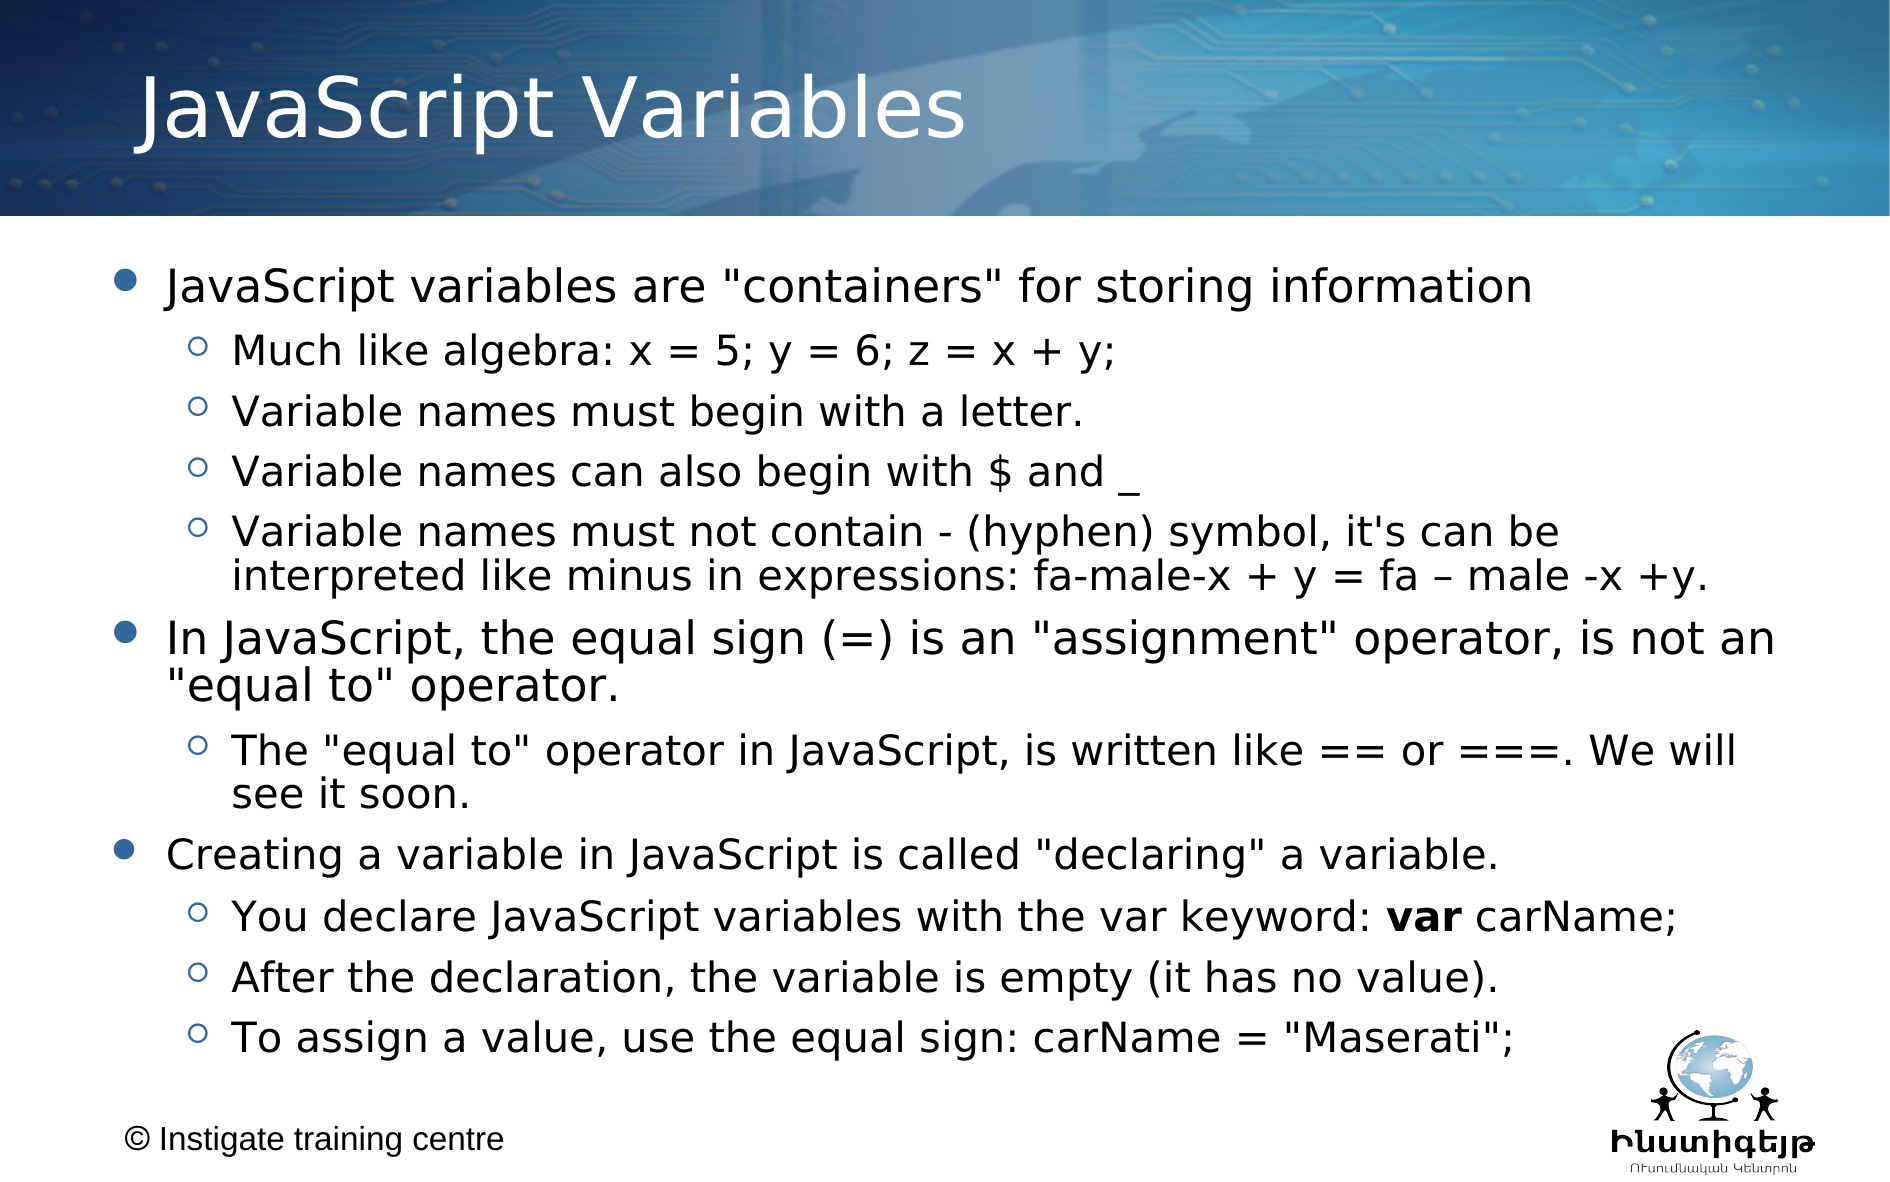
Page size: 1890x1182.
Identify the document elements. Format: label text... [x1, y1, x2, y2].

list JavaScript variables are "containers" for storing information Much like algebra: x = 5; y = 6; z = x + y; Variable names must begin with a letter. Variable names can also begin with $ and _ Variable names must not contain - (hyphen) symbol, it's can be interpreted like minus in expressions: fa-male-x + y = fa – male -x +y. In JavaScript, the equal sign (=) is an "assignment" operator, is not an "equal to" operator. The "equal to" operator in JavaScript, is written like == or ===. We will see it soon. Creating a variable in JavaScript is called "declaring" a variable. You declare JavaScript variables with the var keyword: var carName; After the declaration, the variable is empty (it has no value). To assign a value, use the equal sign: carName = "Maserati"; [110, 264, 1801, 291]
picture [0, 0, 1890, 216]
picture [1612, 1030, 1815, 1175]
